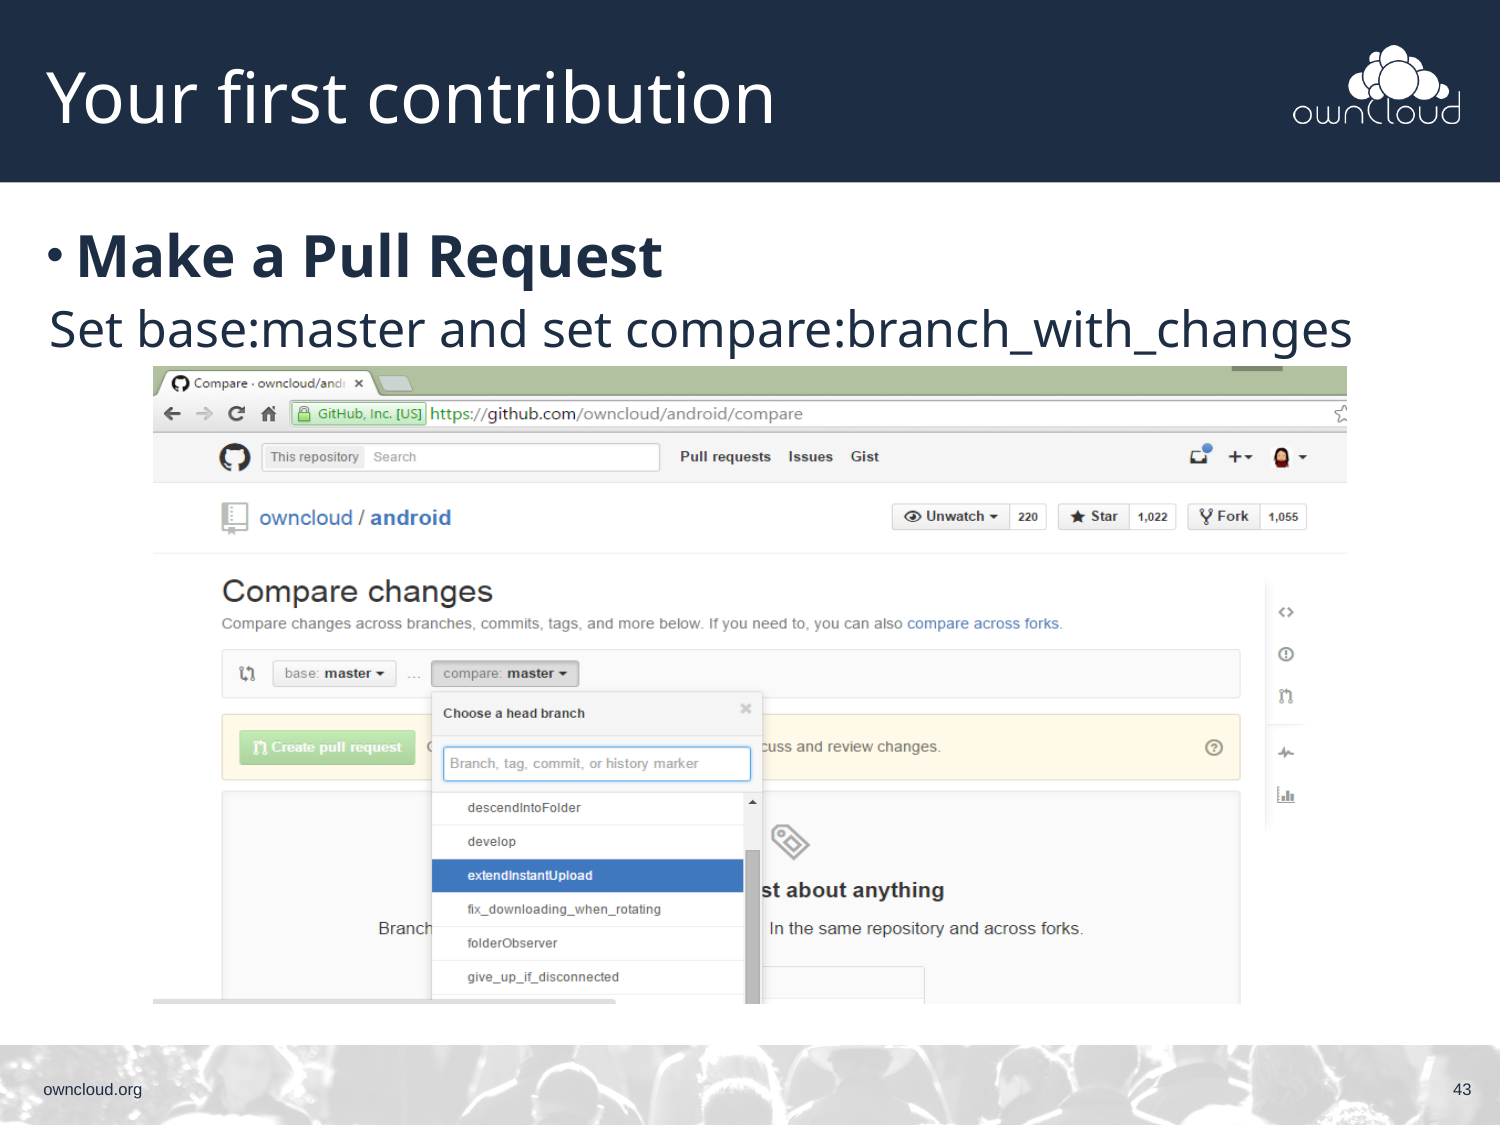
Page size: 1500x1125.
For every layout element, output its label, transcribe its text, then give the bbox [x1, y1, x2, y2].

title Your first contribution [46, 5, 1258, 187]
picture [153, 366, 1347, 1004]
picture [1293, 45, 1460, 124]
picture [0, 1045, 1500, 1125]
list Make a Pull Request Set base:master and set compare:branch_with_changes [46, 214, 1465, 1026]
